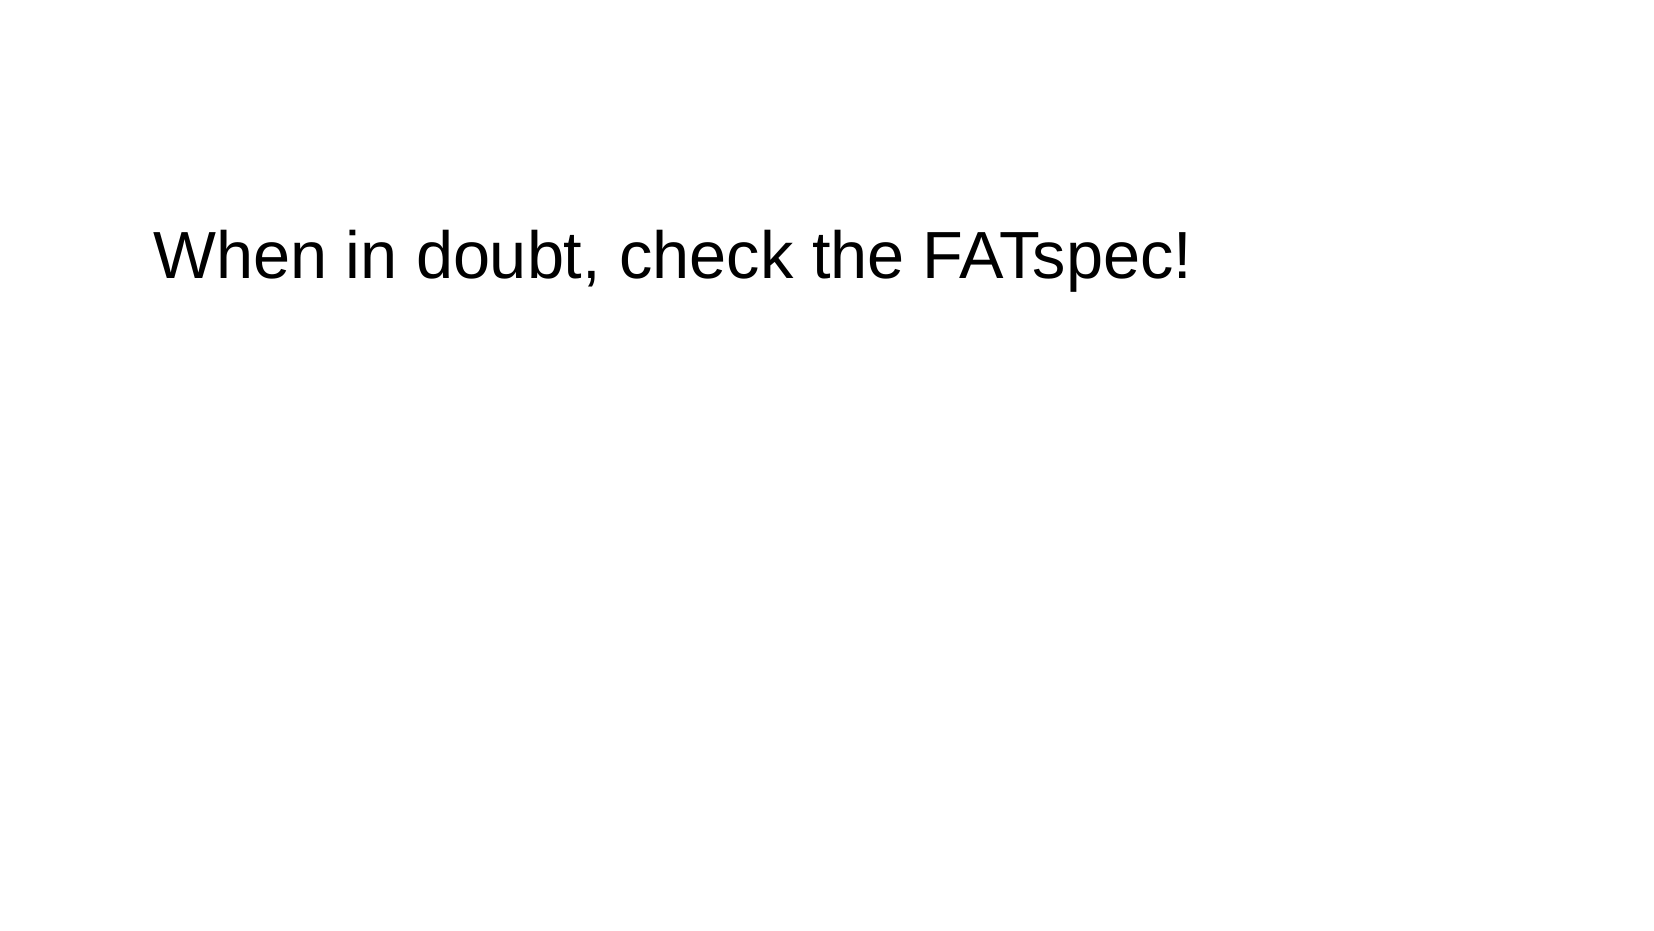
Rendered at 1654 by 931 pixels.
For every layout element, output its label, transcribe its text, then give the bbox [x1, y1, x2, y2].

list When in doubt, check the FATspec! [82, 217, 1571, 758]
